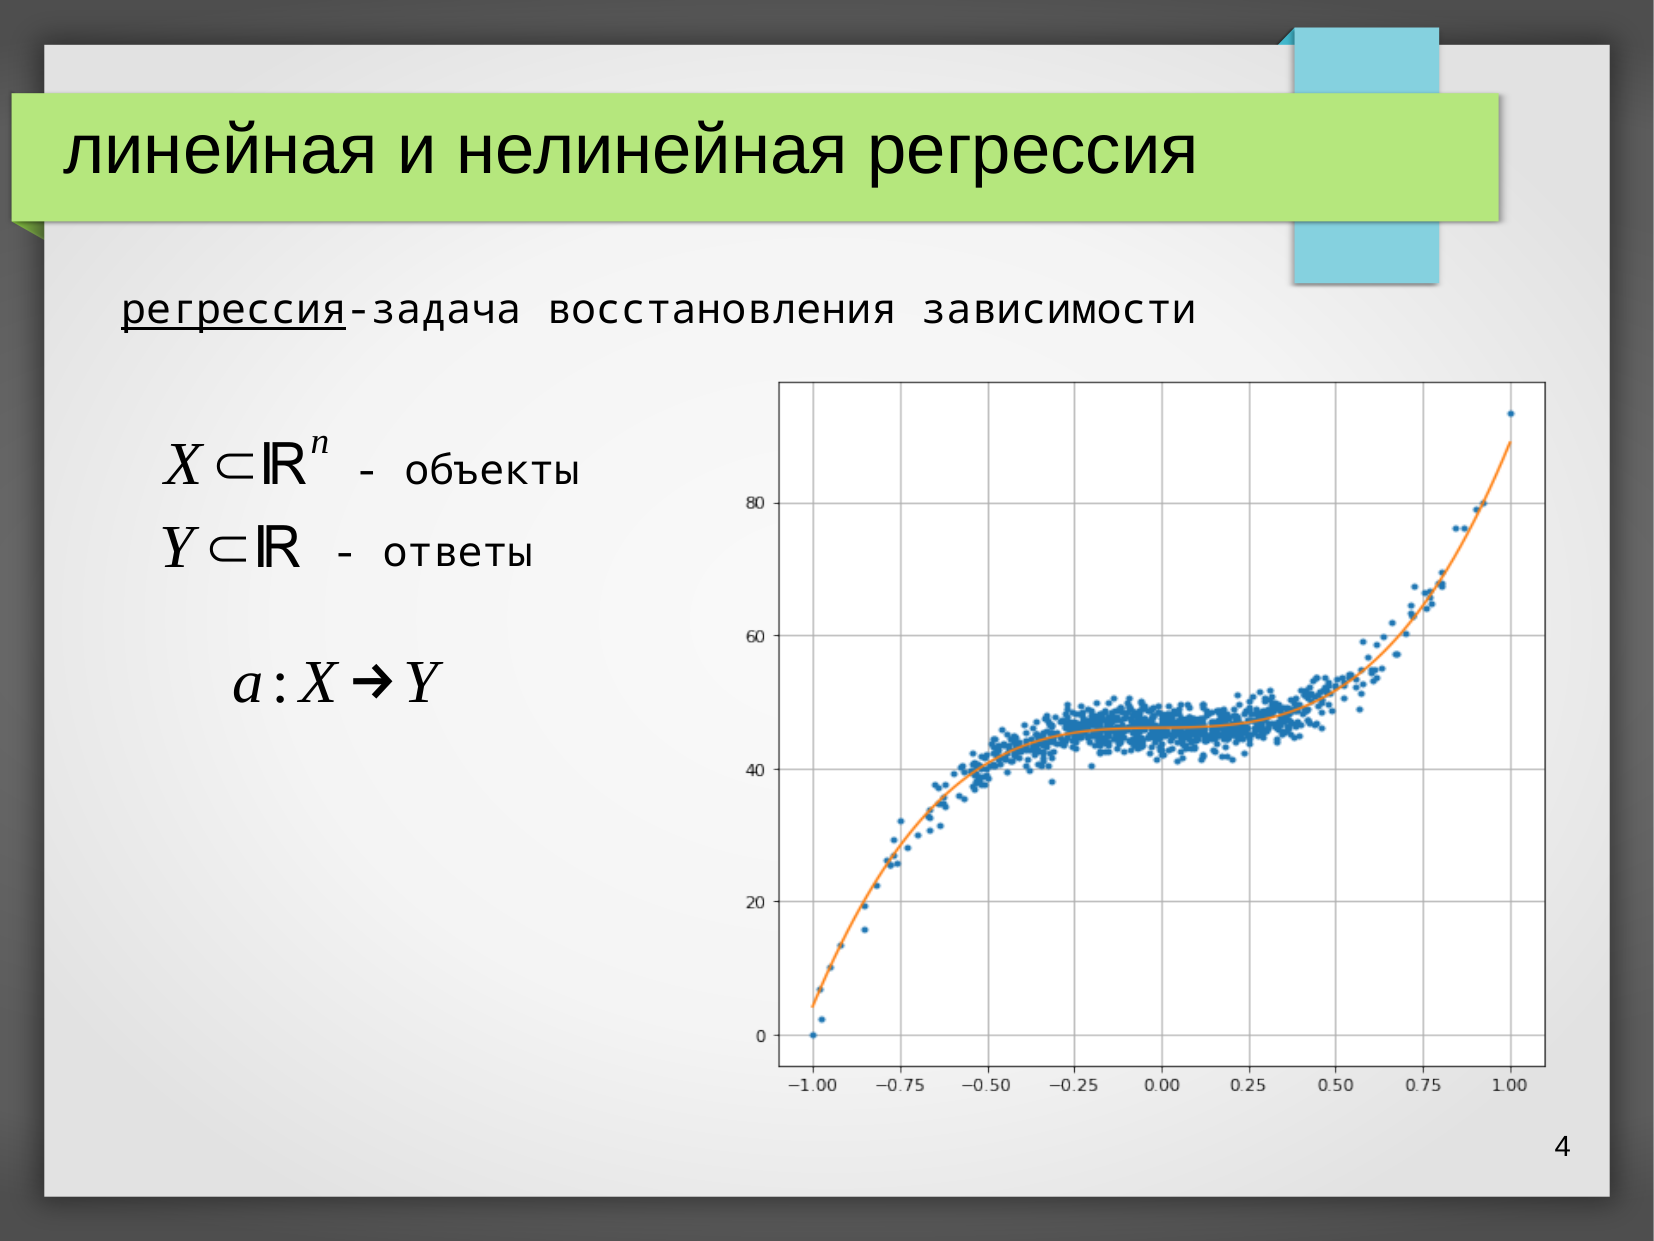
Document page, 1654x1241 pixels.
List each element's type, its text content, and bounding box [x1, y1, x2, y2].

chart [153, 429, 337, 504]
title линейная и нелинейная регрессия [63, 106, 1469, 193]
picture [0, 0, 1654, 1241]
subtitle - объекты [354, 440, 603, 496]
text_box регрессия-задача восстановления зависимости [106, 271, 1288, 343]
chart [224, 661, 452, 723]
chart [153, 524, 309, 587]
text_box - ответы [332, 526, 558, 575]
